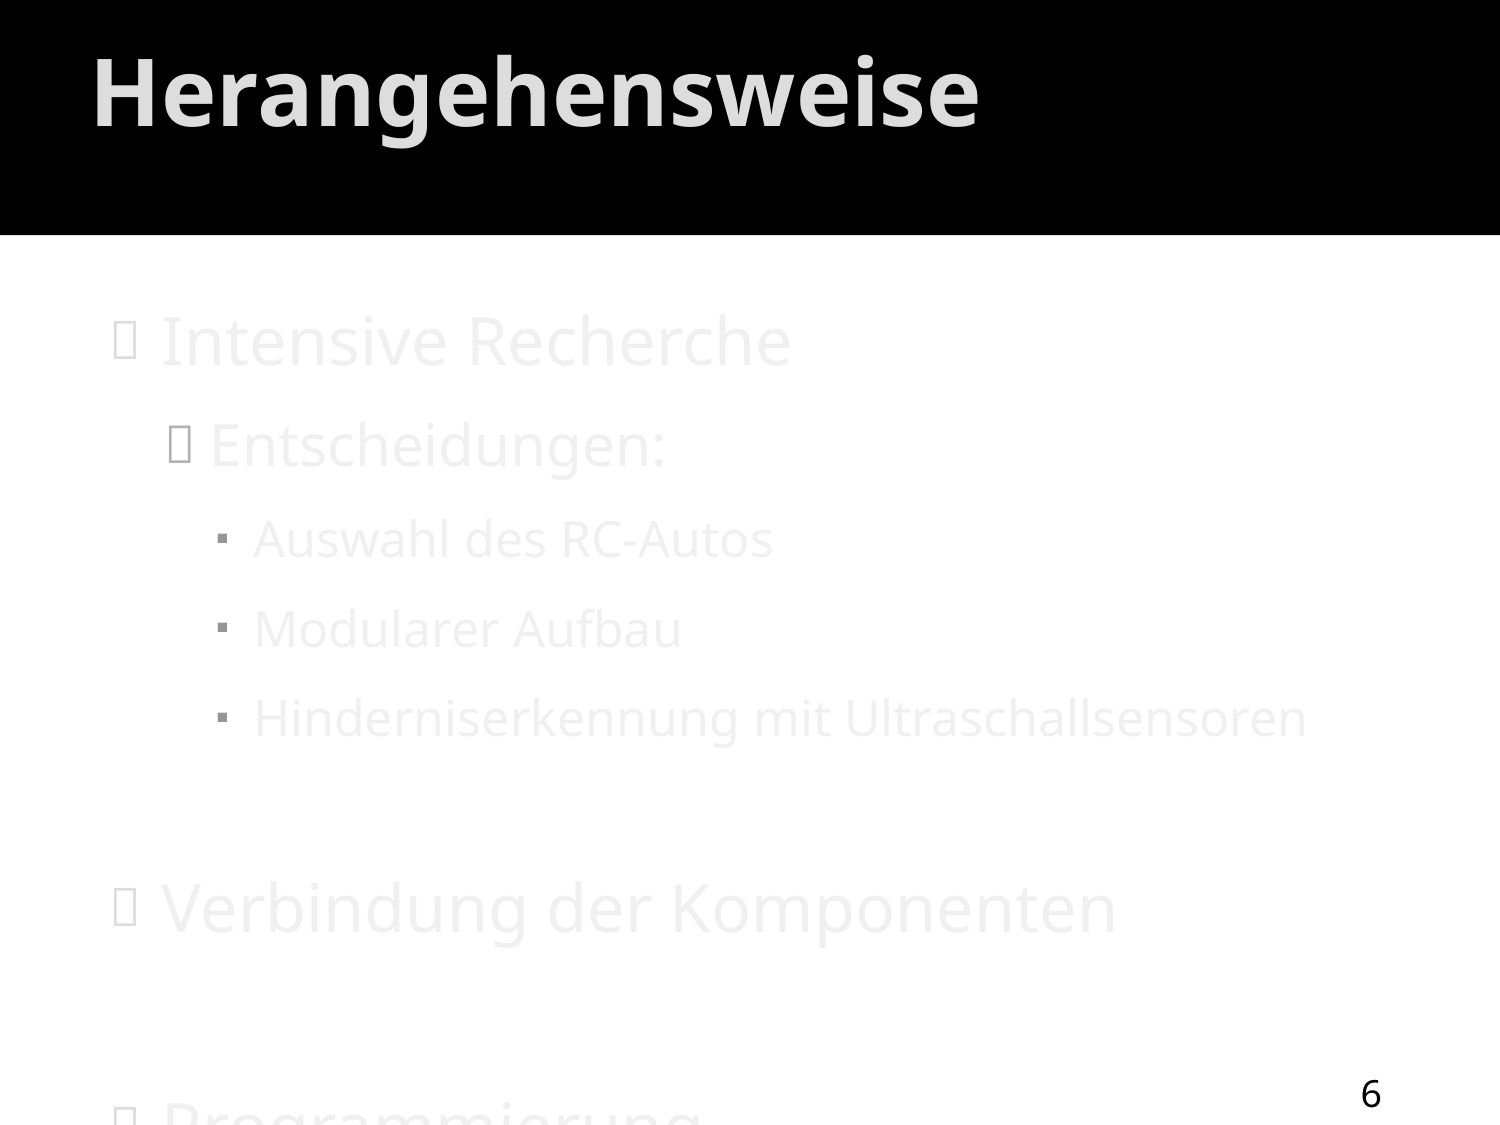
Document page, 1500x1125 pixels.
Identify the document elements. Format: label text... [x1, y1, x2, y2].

title Herangehensweise [75, 25, 1425, 231]
list Intensive Recherche Entscheidungen: Auswahl des RC-Autos Modularer Aufbau Hinderniserkennung mit Ultraschallsensoren Verbindung der Komponenten Programmierung [75, 291, 1425, 1050]
slide_number <Nummer> [1345, 1062, 1467, 1108]
